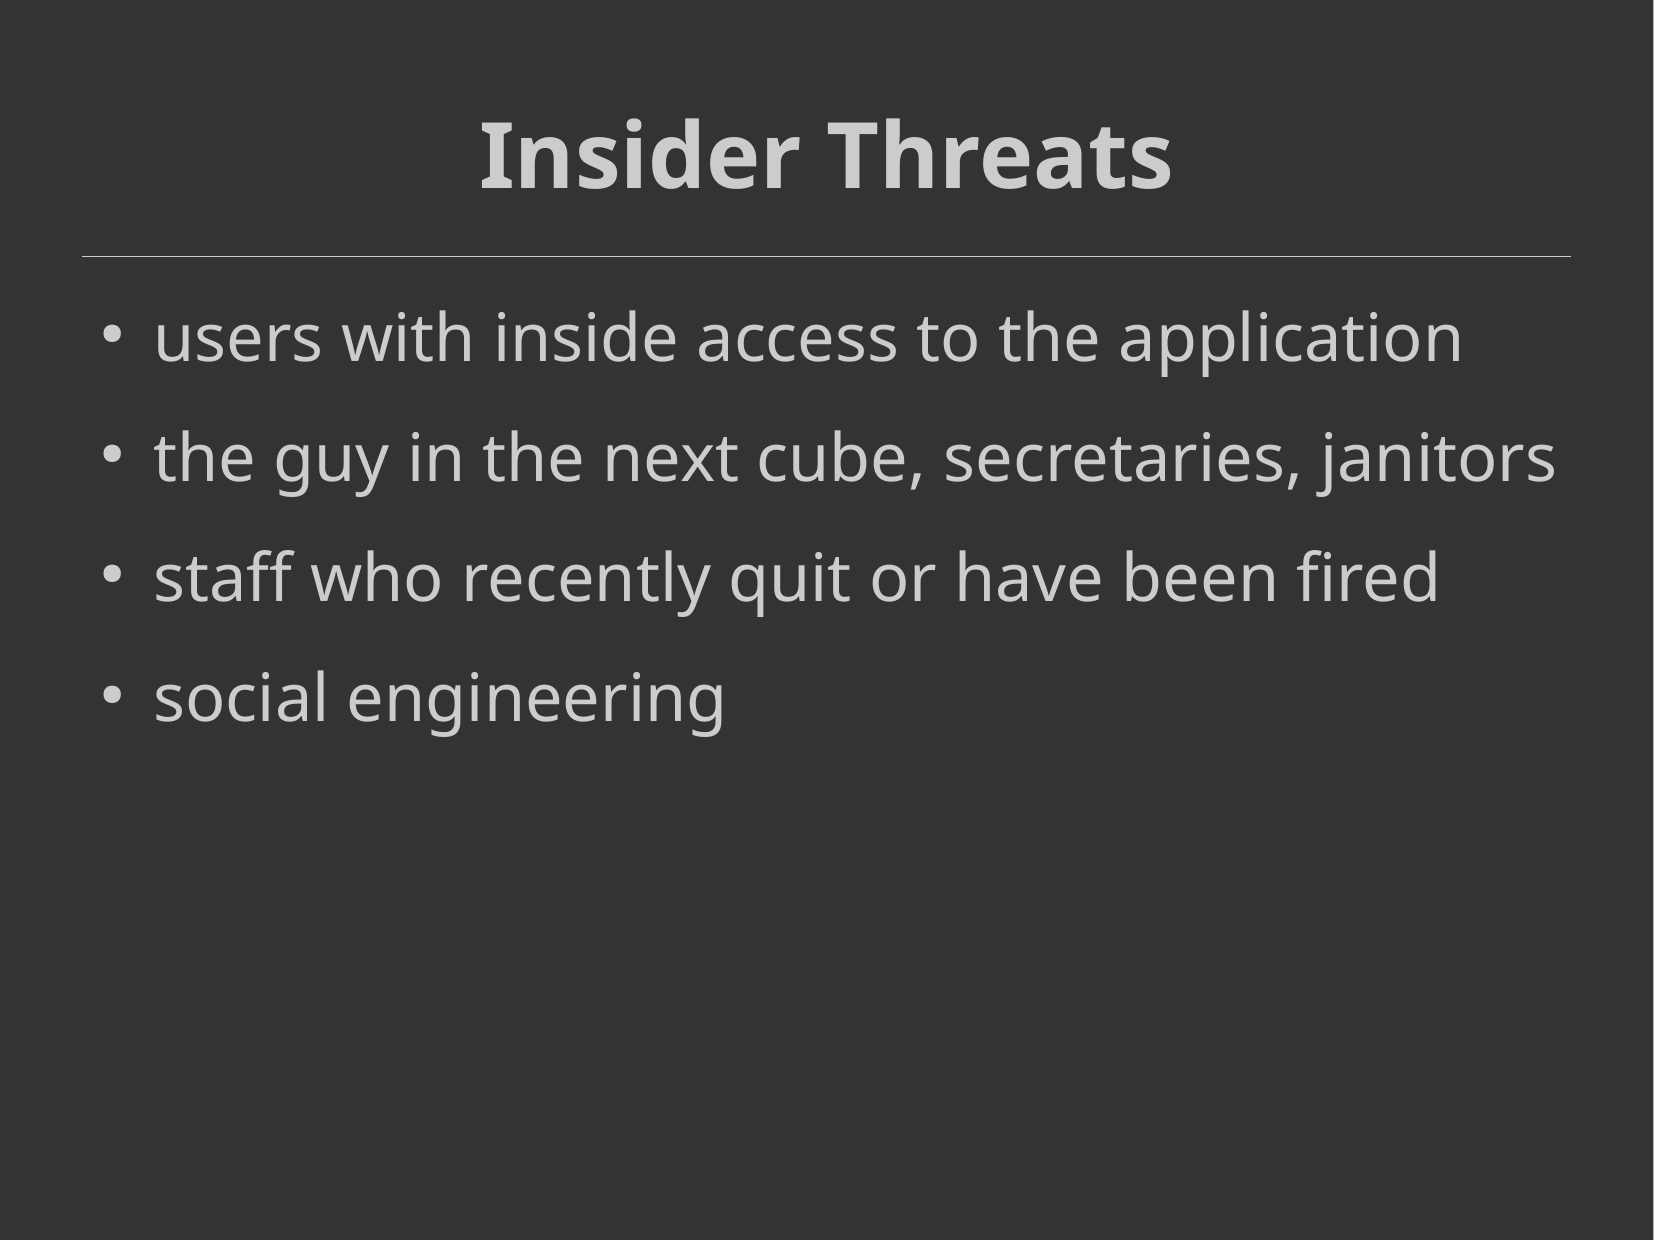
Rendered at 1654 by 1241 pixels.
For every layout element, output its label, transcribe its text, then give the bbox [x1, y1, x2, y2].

list users with inside access to the application the guy in the next cube, secretaries, janitors staff who recently quit or have been fired social engineering [82, 290, 1571, 1010]
title Insider Threats [82, 49, 1571, 257]
